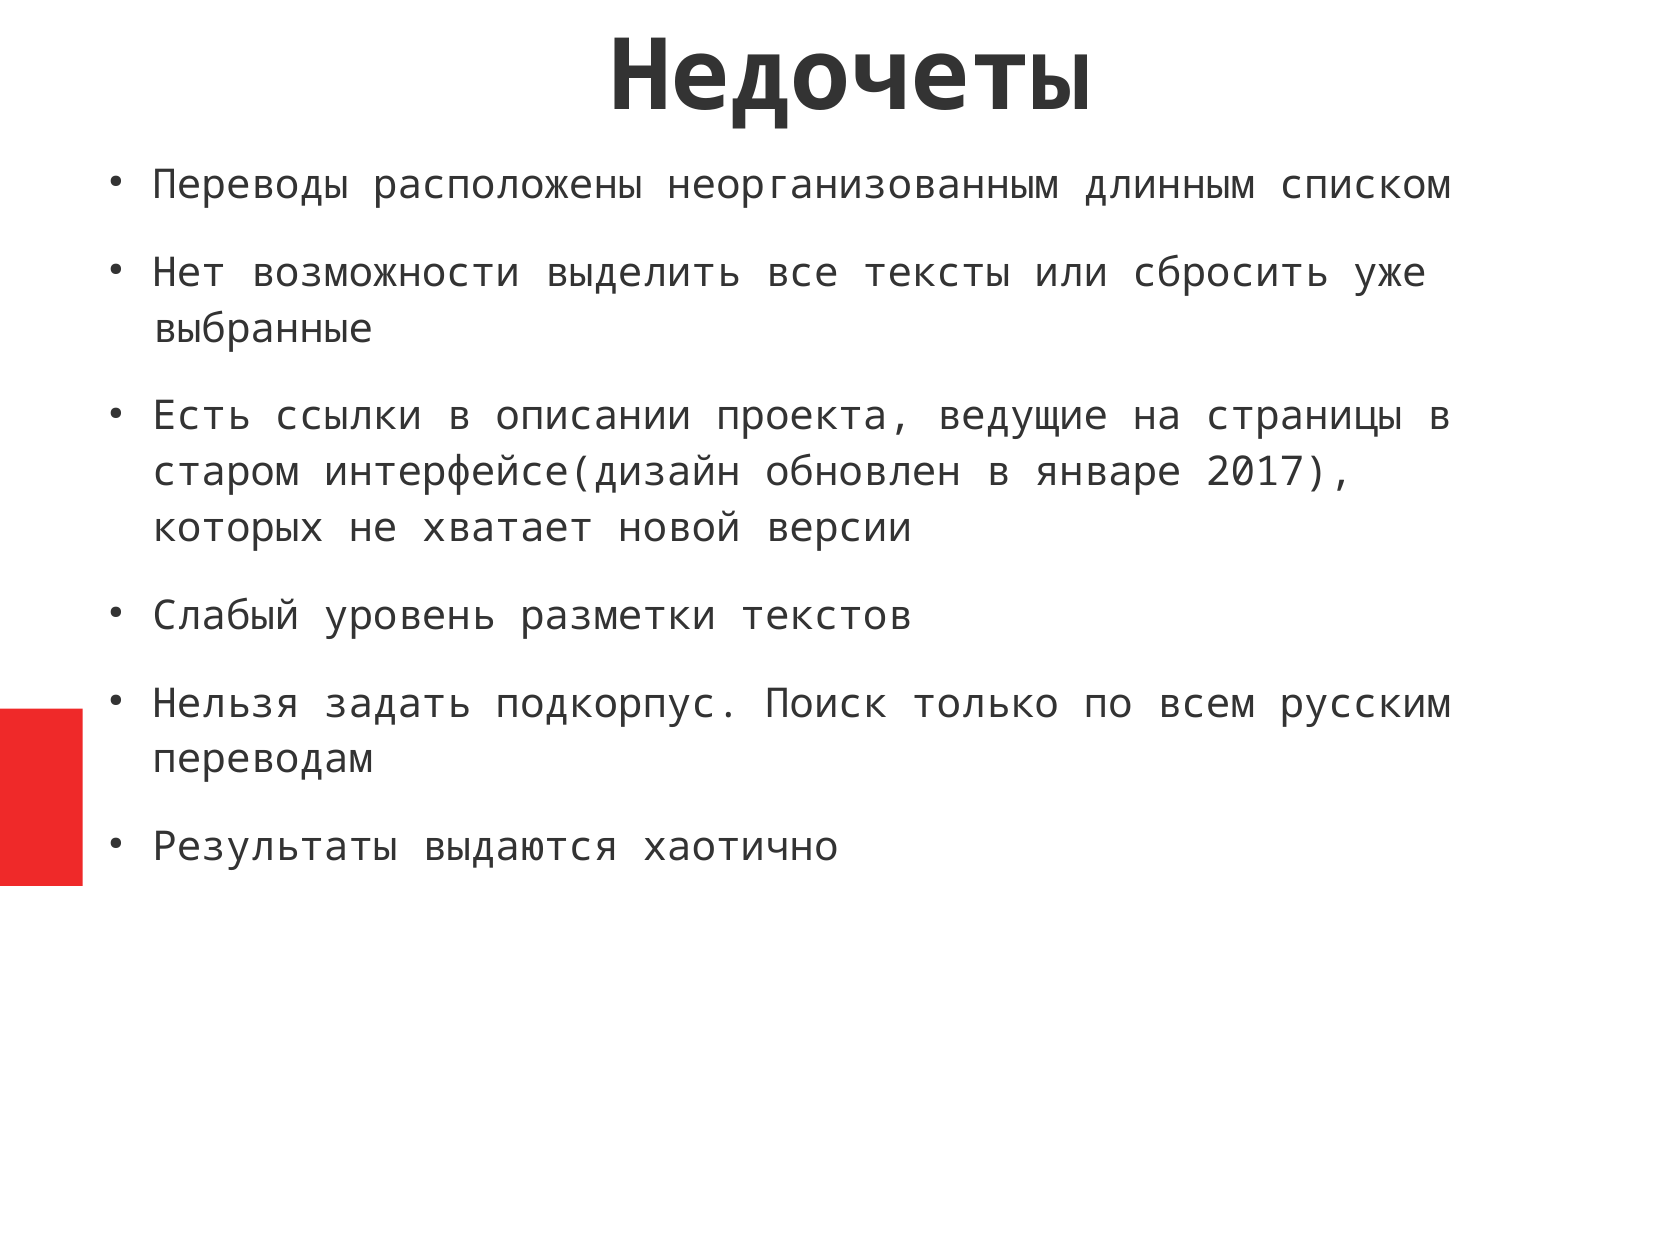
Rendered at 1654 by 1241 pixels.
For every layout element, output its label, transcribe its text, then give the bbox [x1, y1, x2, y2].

list Переводы расположены неорганизованным длинным списком Нет возможности выделить все тексты или сбросить уже выбранные Есть ссылки в описании проекта, ведущие на страницы в старом интерфейсе(дизайн обновлен в январе 2017), которых не хватает новой версии Слабый уровень разметки текстов Нельзя задать подкорпус. Поиск только по всем русским переводам Результаты выдаются хаотично [94, 154, 1501, 875]
title Недочеты [153, 11, 1548, 130]
